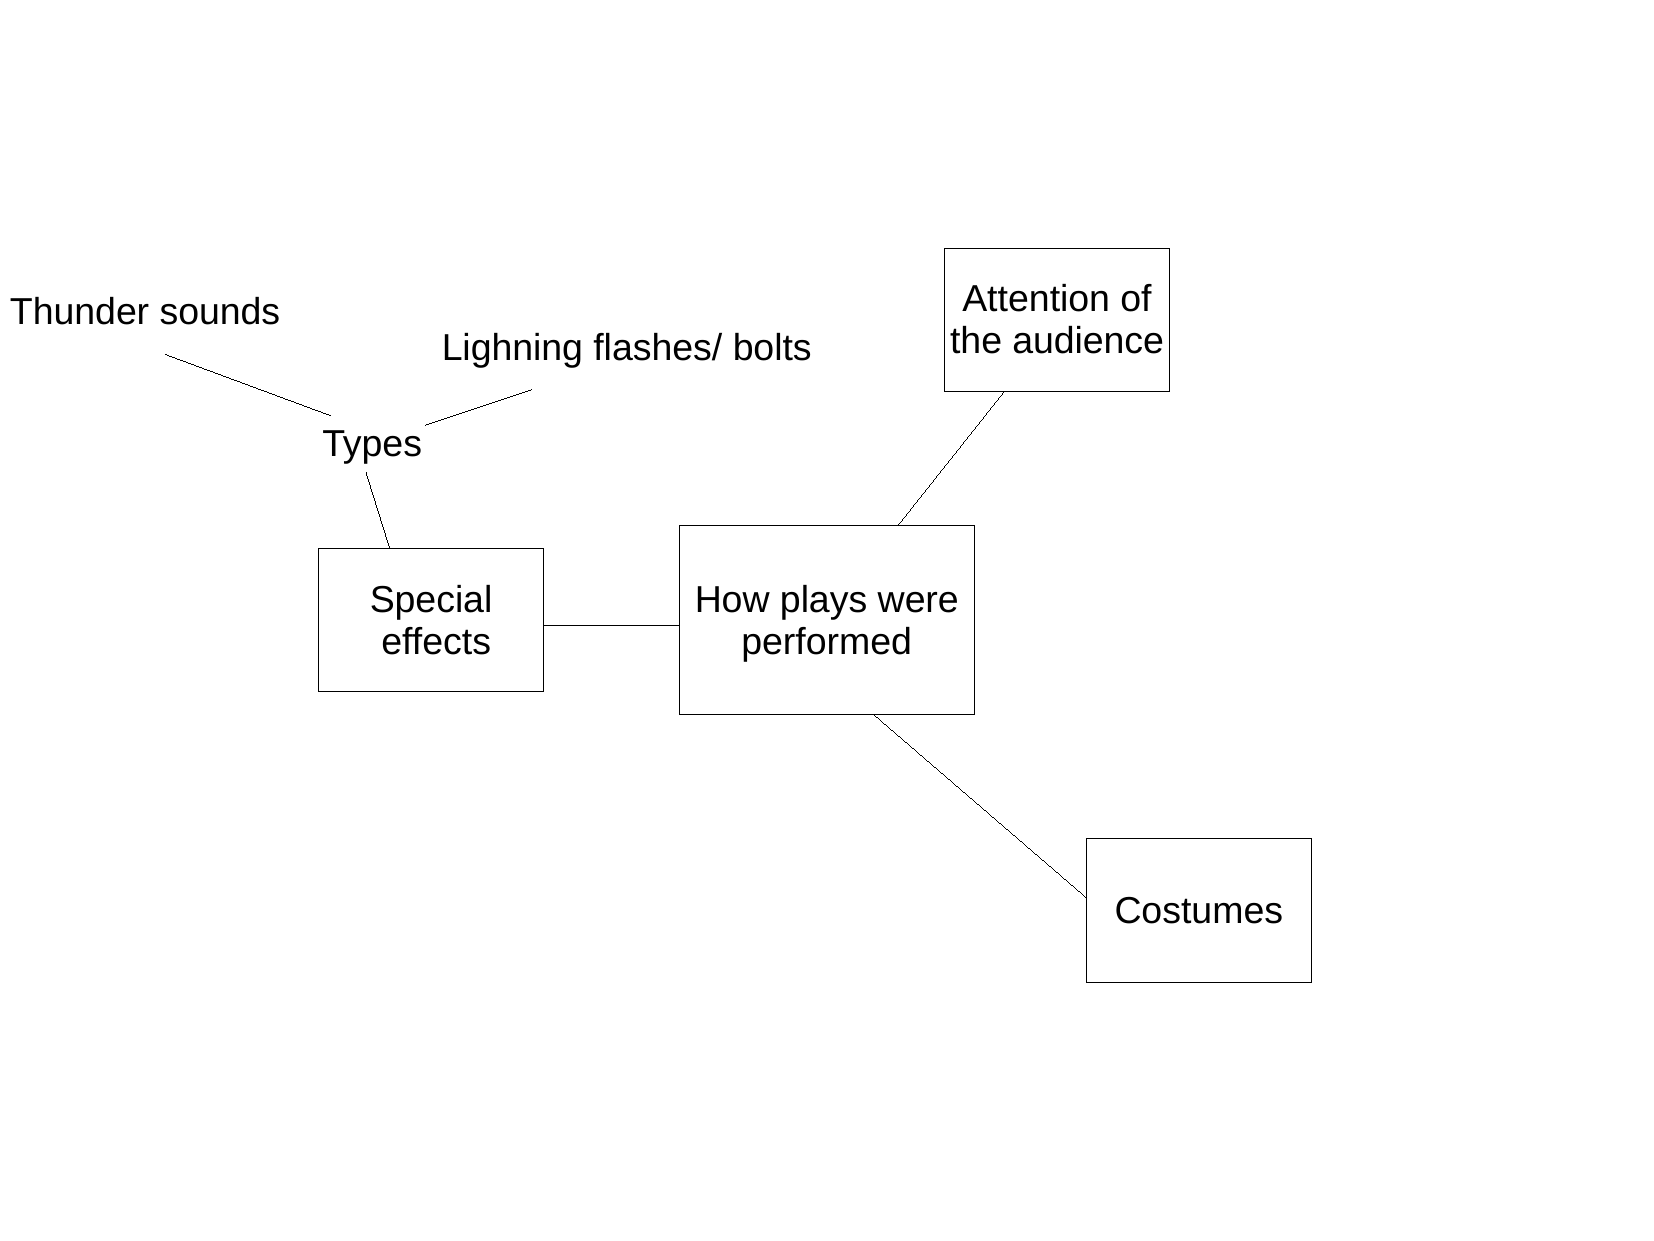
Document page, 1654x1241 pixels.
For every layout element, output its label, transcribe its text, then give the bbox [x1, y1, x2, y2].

text_box How plays were performed [679, 525, 975, 715]
text_box Types [307, 415, 438, 473]
text_box Lighning flashes/ bolts [427, 318, 827, 376]
text_box Thunder sounds [0, 283, 296, 341]
text_box Attention of the audience [944, 248, 1170, 392]
text_box Costumes [1086, 838, 1312, 983]
text_box Special effects [318, 548, 544, 692]
